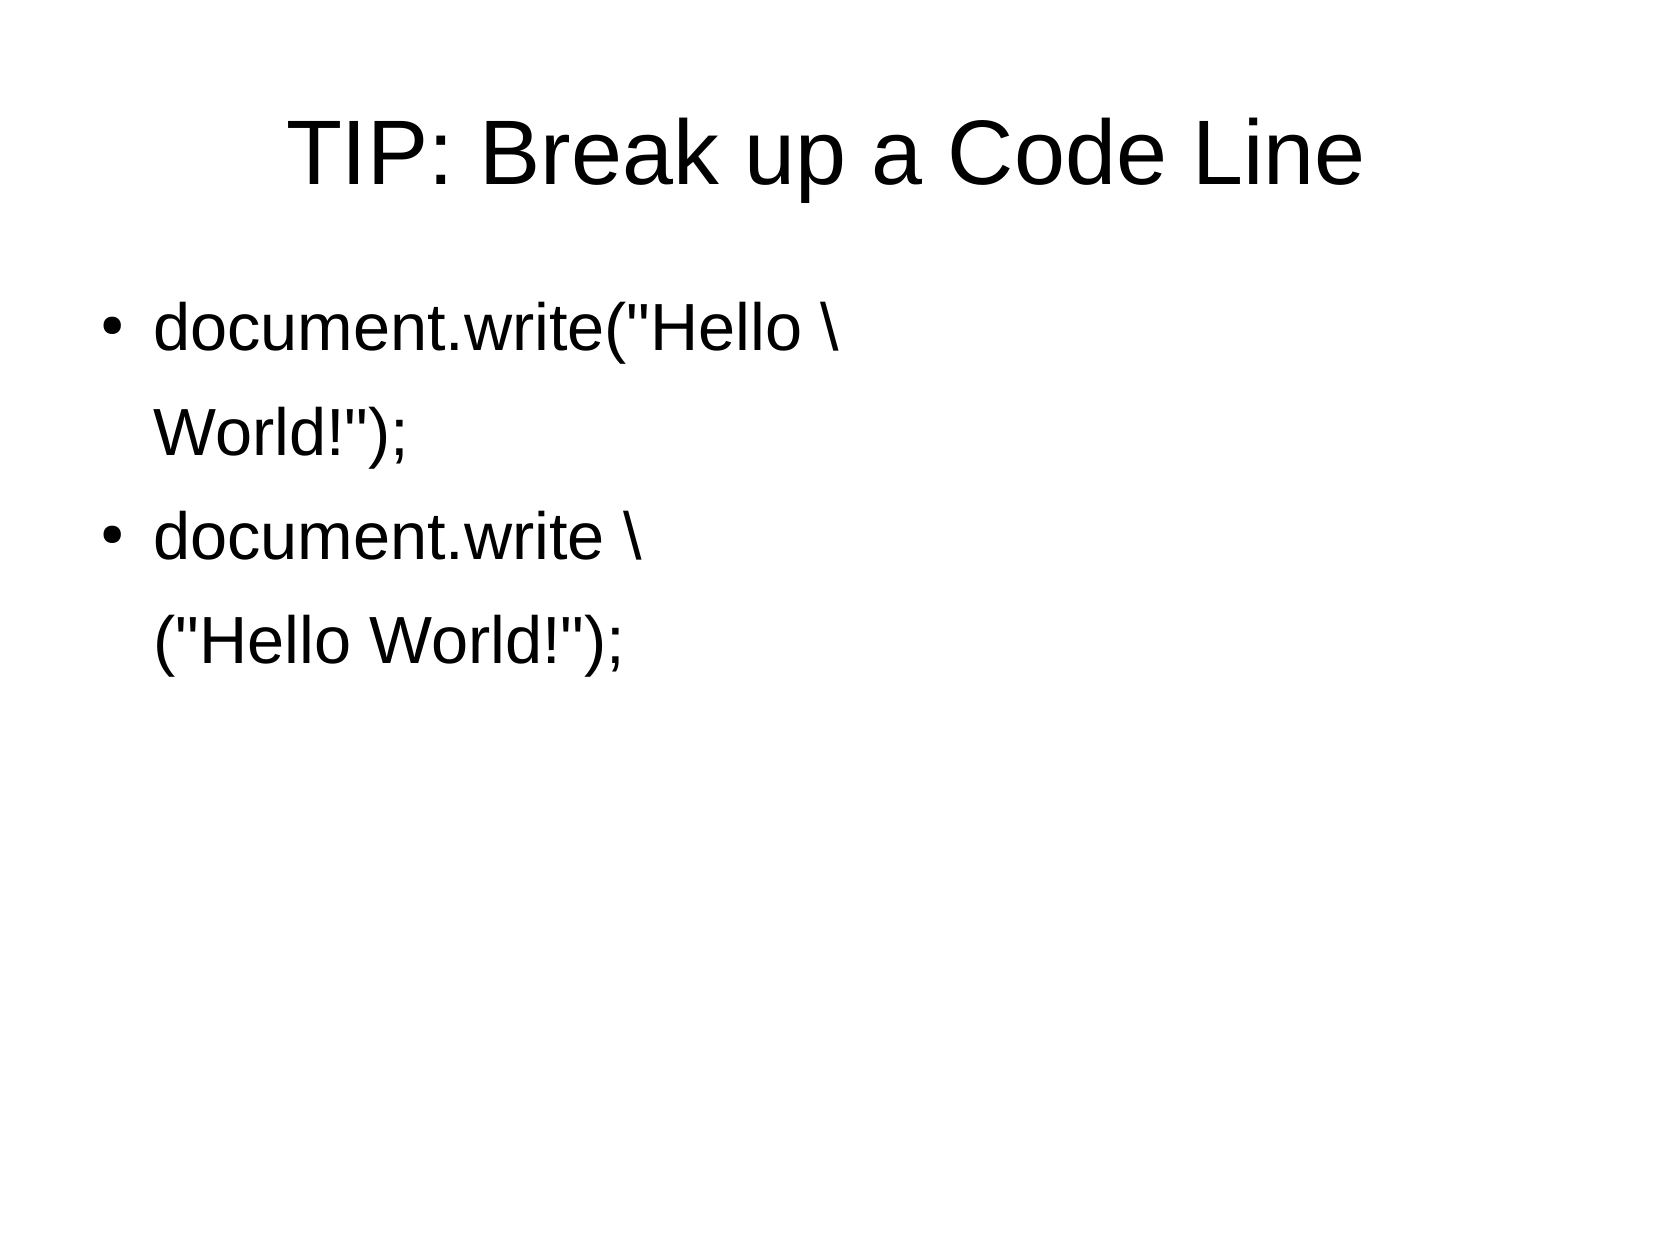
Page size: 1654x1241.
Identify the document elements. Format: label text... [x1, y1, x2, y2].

list document.write("Hello \ World!"); document.write \ ("Hello World!"); [82, 290, 1571, 1109]
title TIP: Break up a Code Line [82, 49, 1571, 257]
